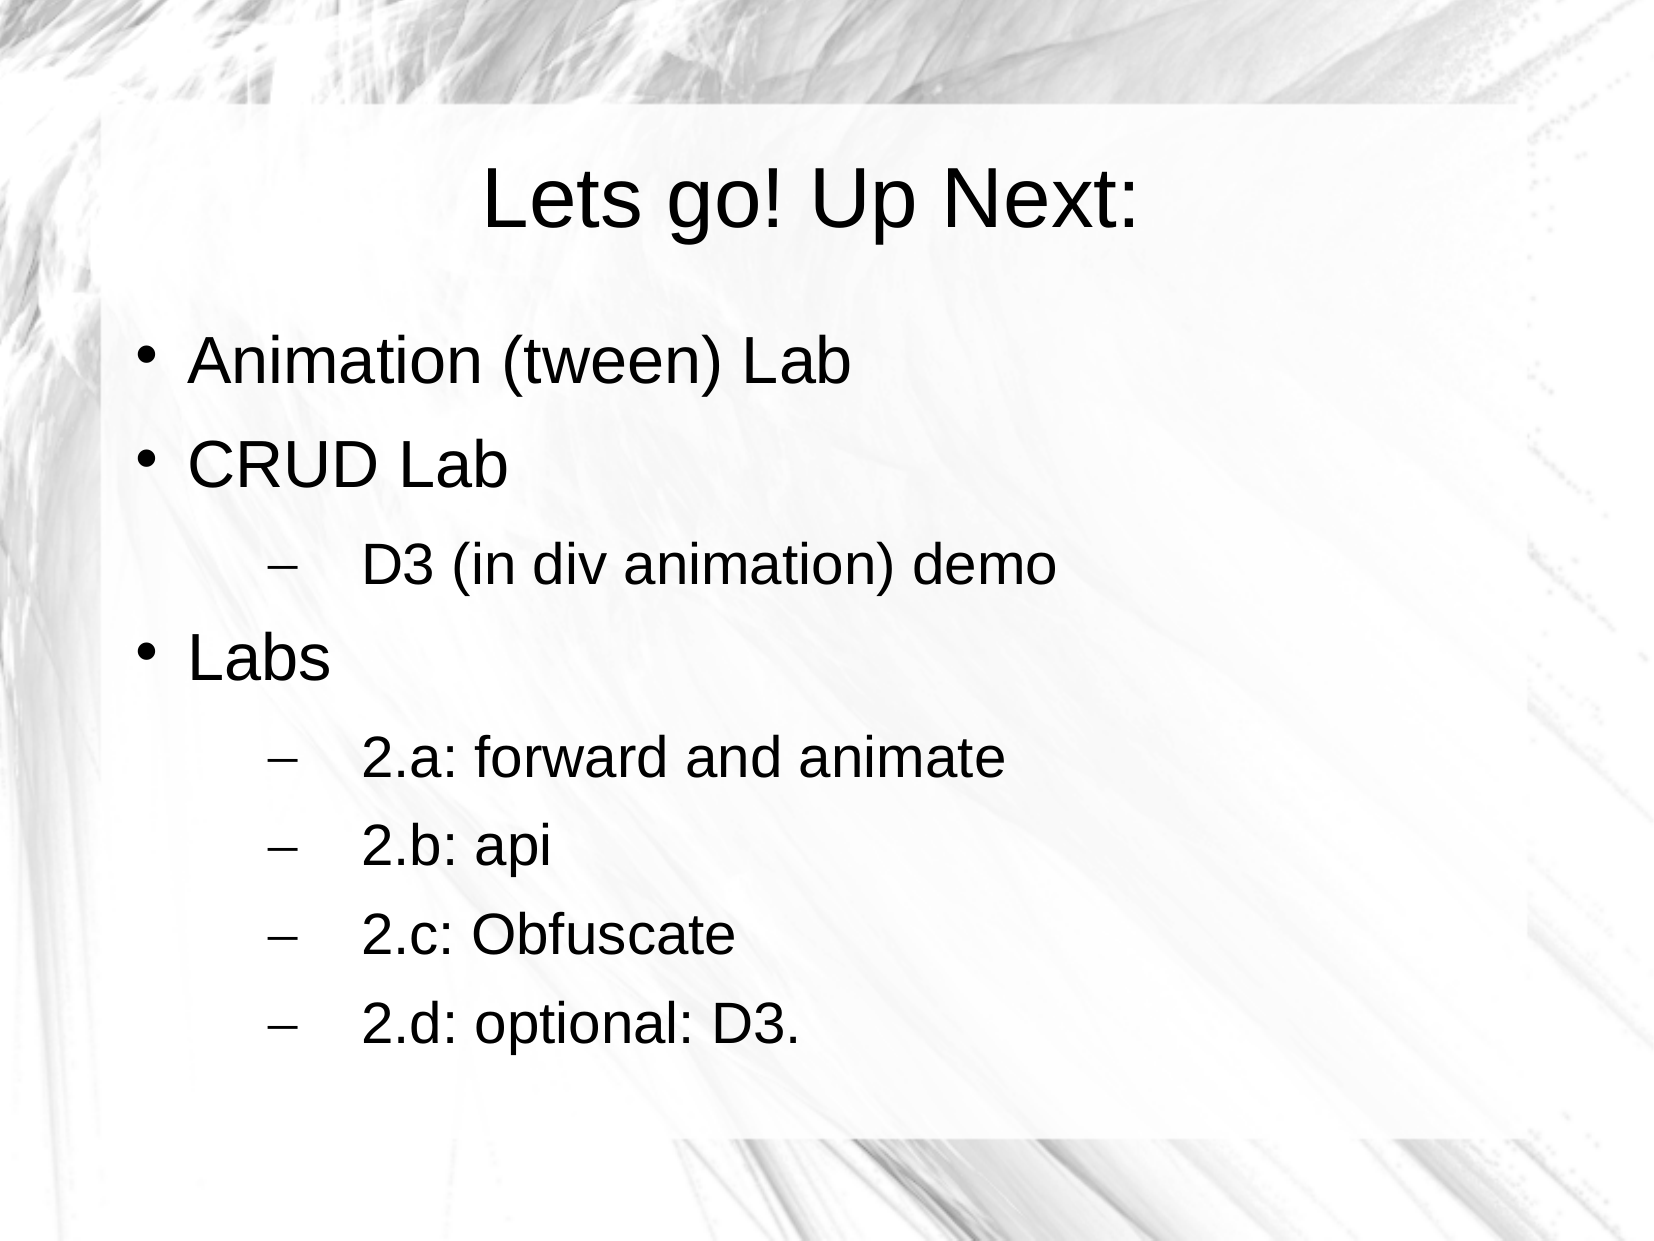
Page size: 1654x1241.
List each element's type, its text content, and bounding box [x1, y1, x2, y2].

title Lets go! Up Next: [118, 112, 1506, 281]
list Animation (tween) Lab CRUD Lab D3 (in div animation) demo Labs 2.a: forward and animate 2.b: api 2.c: Obfuscate 2.d: optional: D3. [118, 319, 1571, 1057]
picture [0, 0, 1654, 1241]
